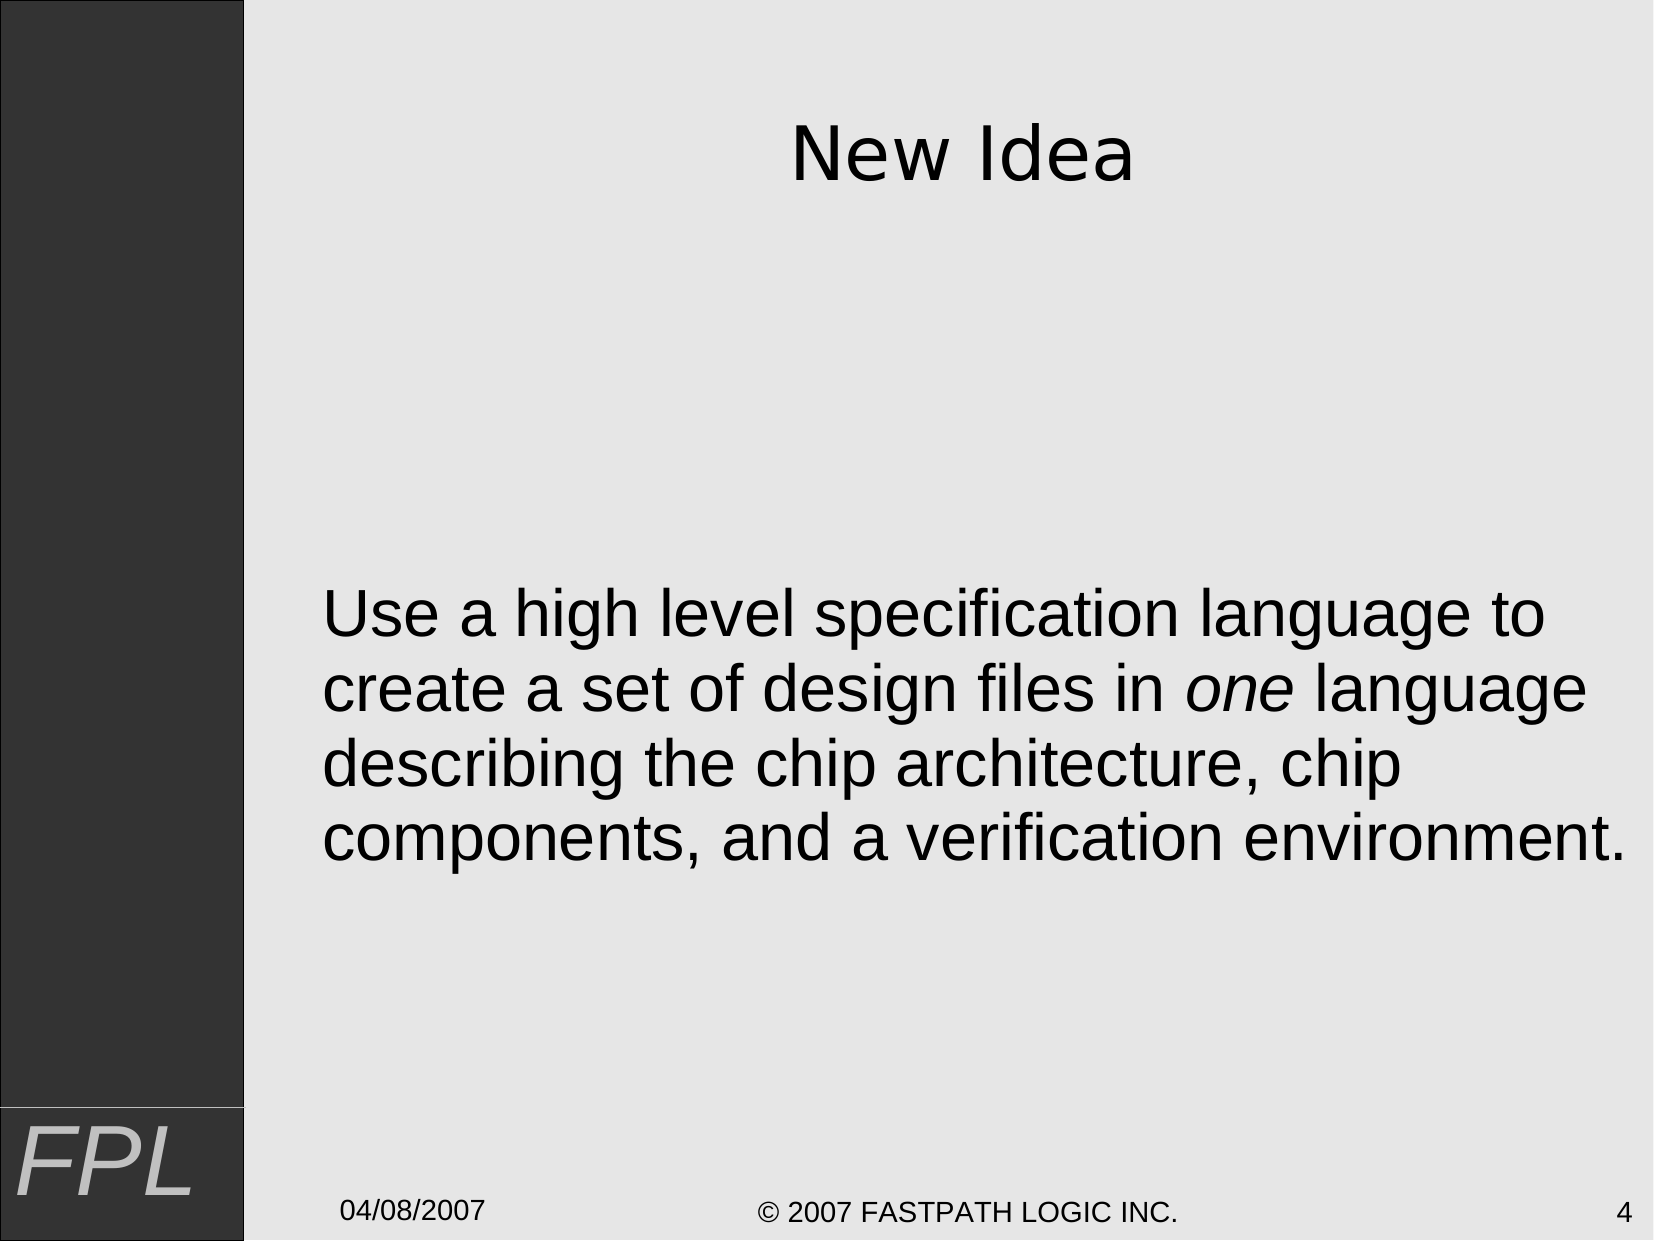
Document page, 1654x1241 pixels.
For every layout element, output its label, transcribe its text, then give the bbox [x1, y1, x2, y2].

subtitle Use a high level specification language to create a set of design files in one language describing the chip architecture, chip components, and a verification environment. [322, 272, 1635, 1179]
title New Idea [412, 47, 1515, 263]
